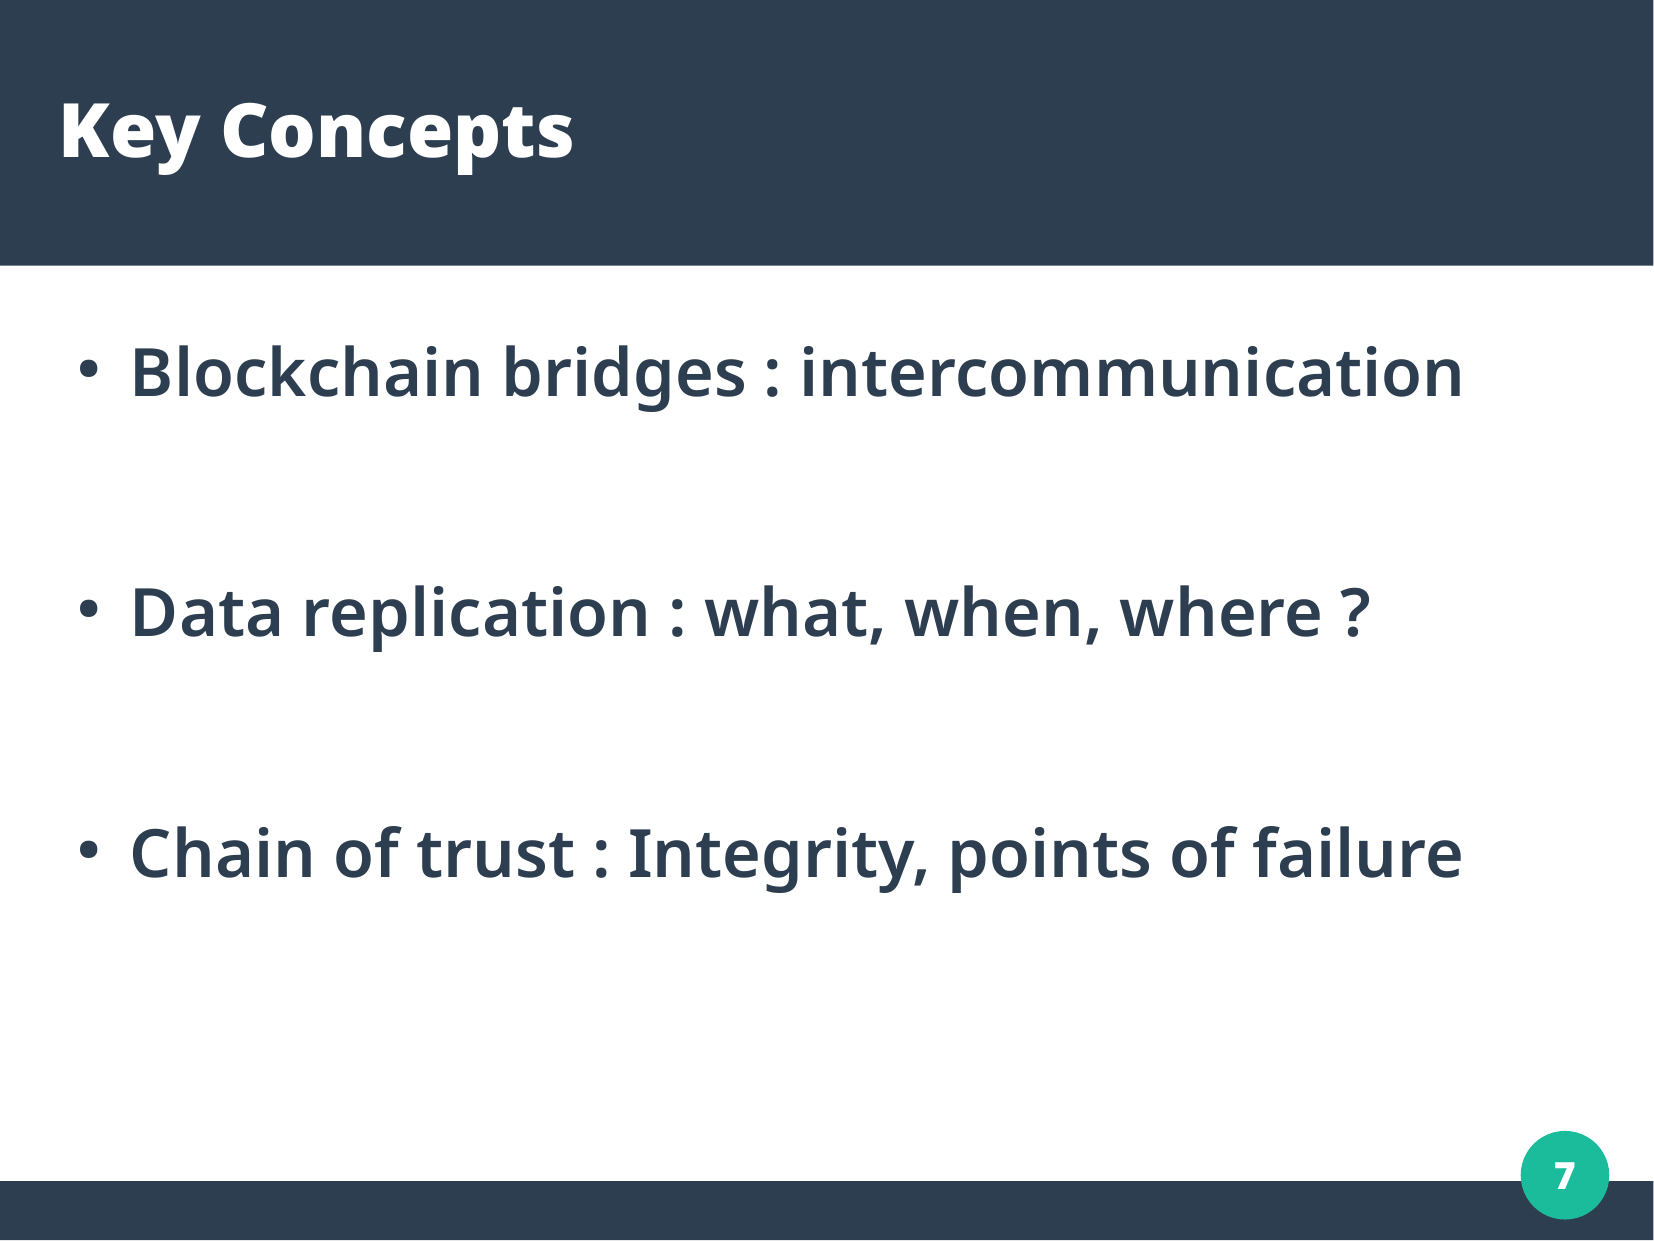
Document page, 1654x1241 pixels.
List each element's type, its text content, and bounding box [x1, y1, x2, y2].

list Blockchain bridges : intercommunication Data replication : what, when, where ? Chain of trust : Integrity, points of failure [59, 324, 1595, 1152]
title Key Concepts [59, 49, 1595, 207]
